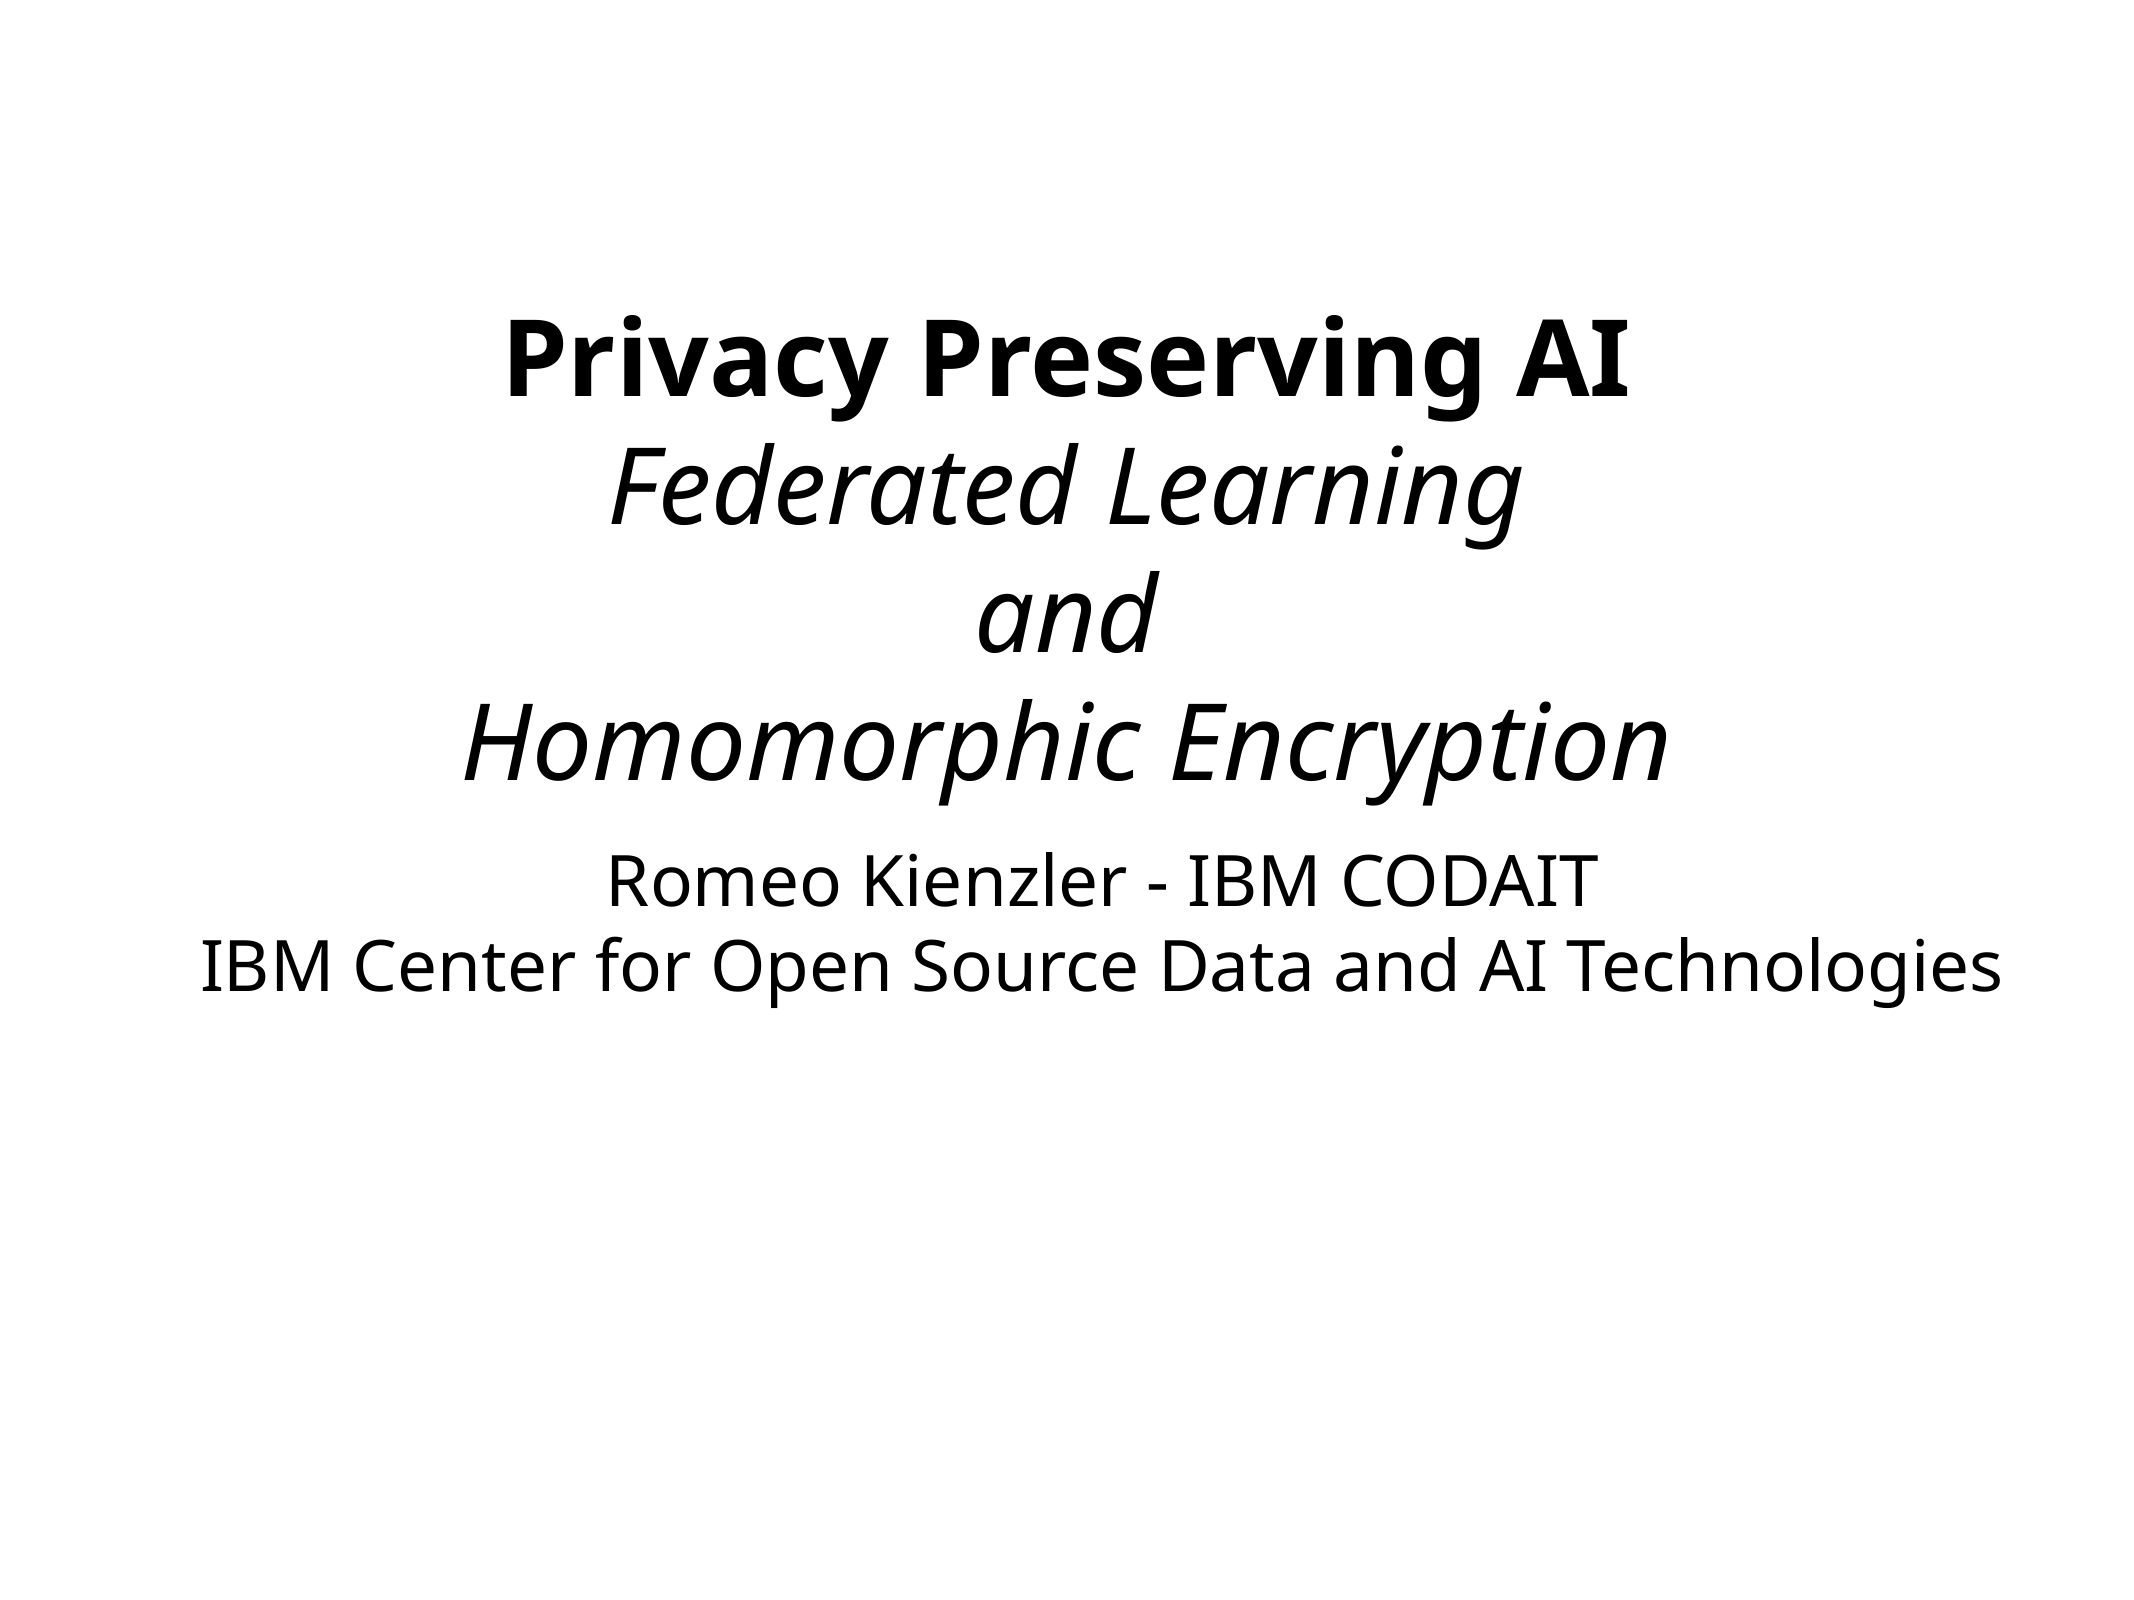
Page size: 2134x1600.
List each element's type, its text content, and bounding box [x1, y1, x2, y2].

subtitle Romeo Kienzler - IBM CODAIT IBM Center for Open Source Data and AI Technologies [15, 827, 2134, 1013]
title Privacy Preserving AI Federated Learning and Homomorphic Encryption [208, 268, 1925, 811]
